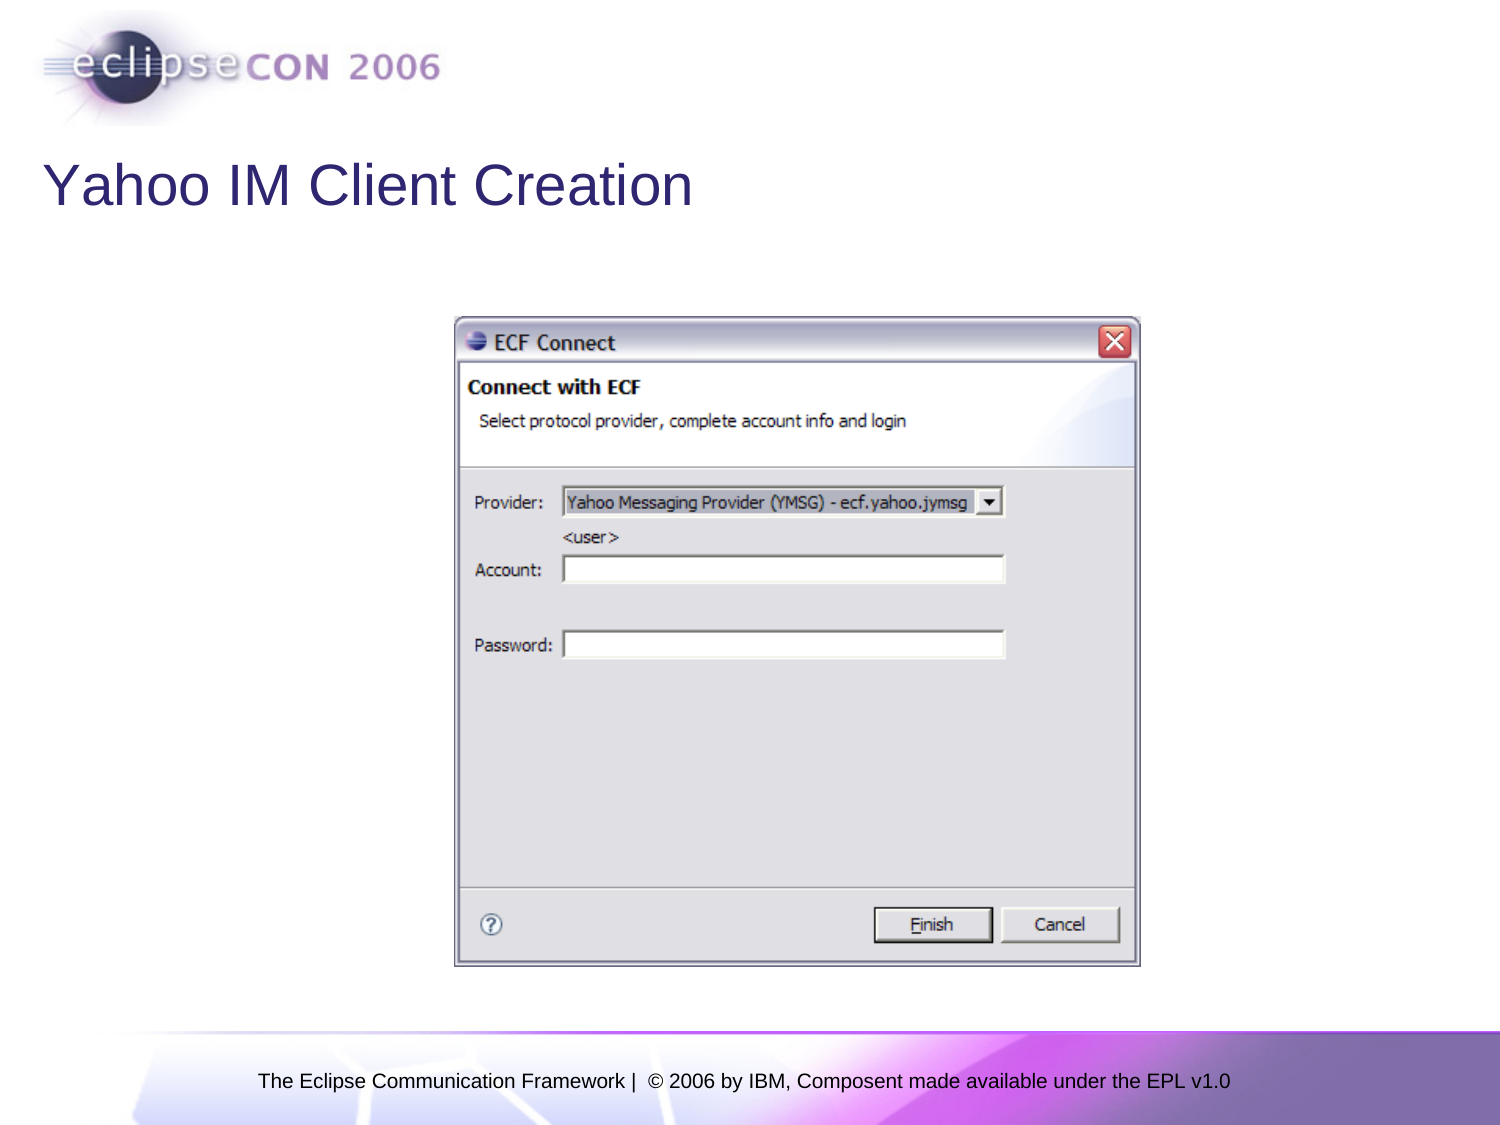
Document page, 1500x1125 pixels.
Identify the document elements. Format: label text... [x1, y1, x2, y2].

picture [454, 316, 1141, 967]
picture [0, 1031, 1500, 1125]
title Yahoo IM Client Creation [27, 157, 1500, 248]
picture [31, 10, 1040, 126]
